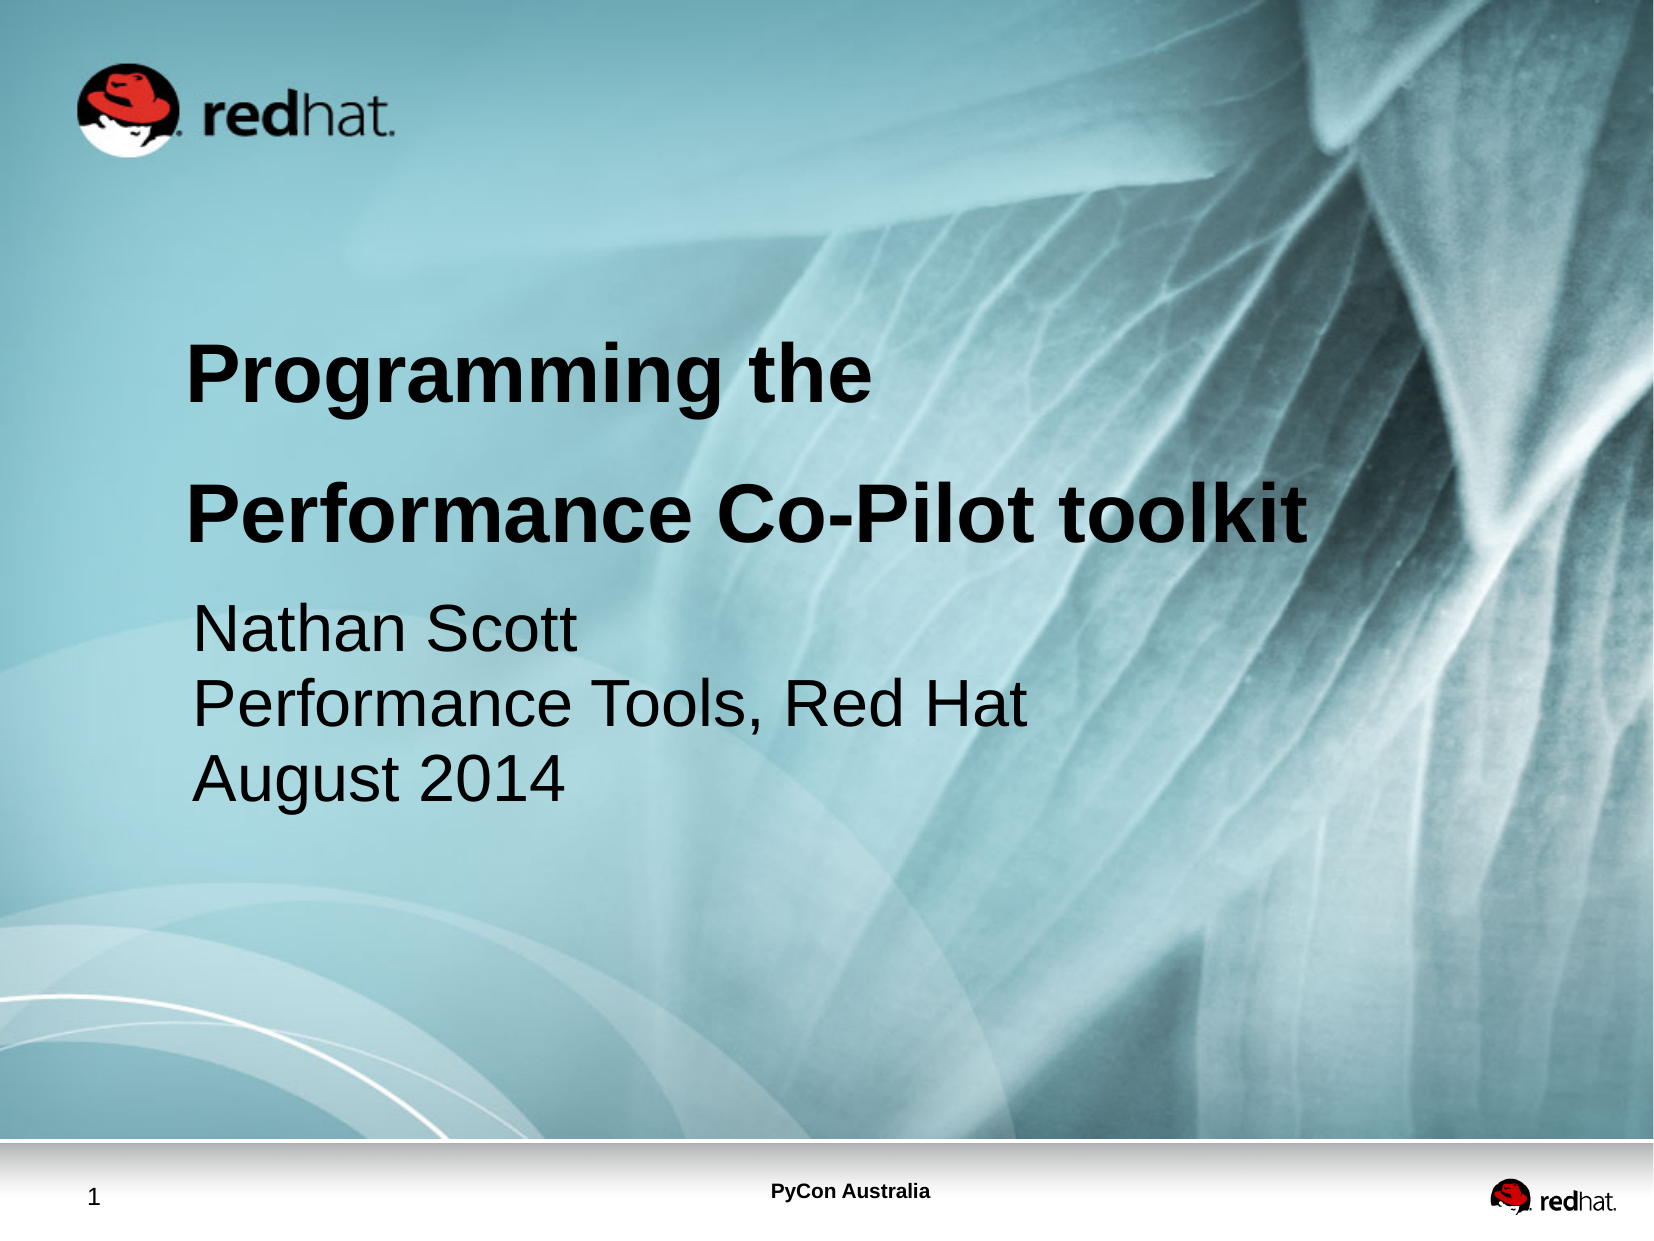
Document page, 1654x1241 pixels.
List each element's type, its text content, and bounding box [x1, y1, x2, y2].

text_box Nathan Scott Performance Tools, Red Hat August 2014 [177, 583, 1445, 869]
picture [0, 1143, 1654, 1241]
text_box Programming the Performance Co-Pilot toolkit [170, 273, 1408, 522]
picture [0, 0, 1654, 1139]
